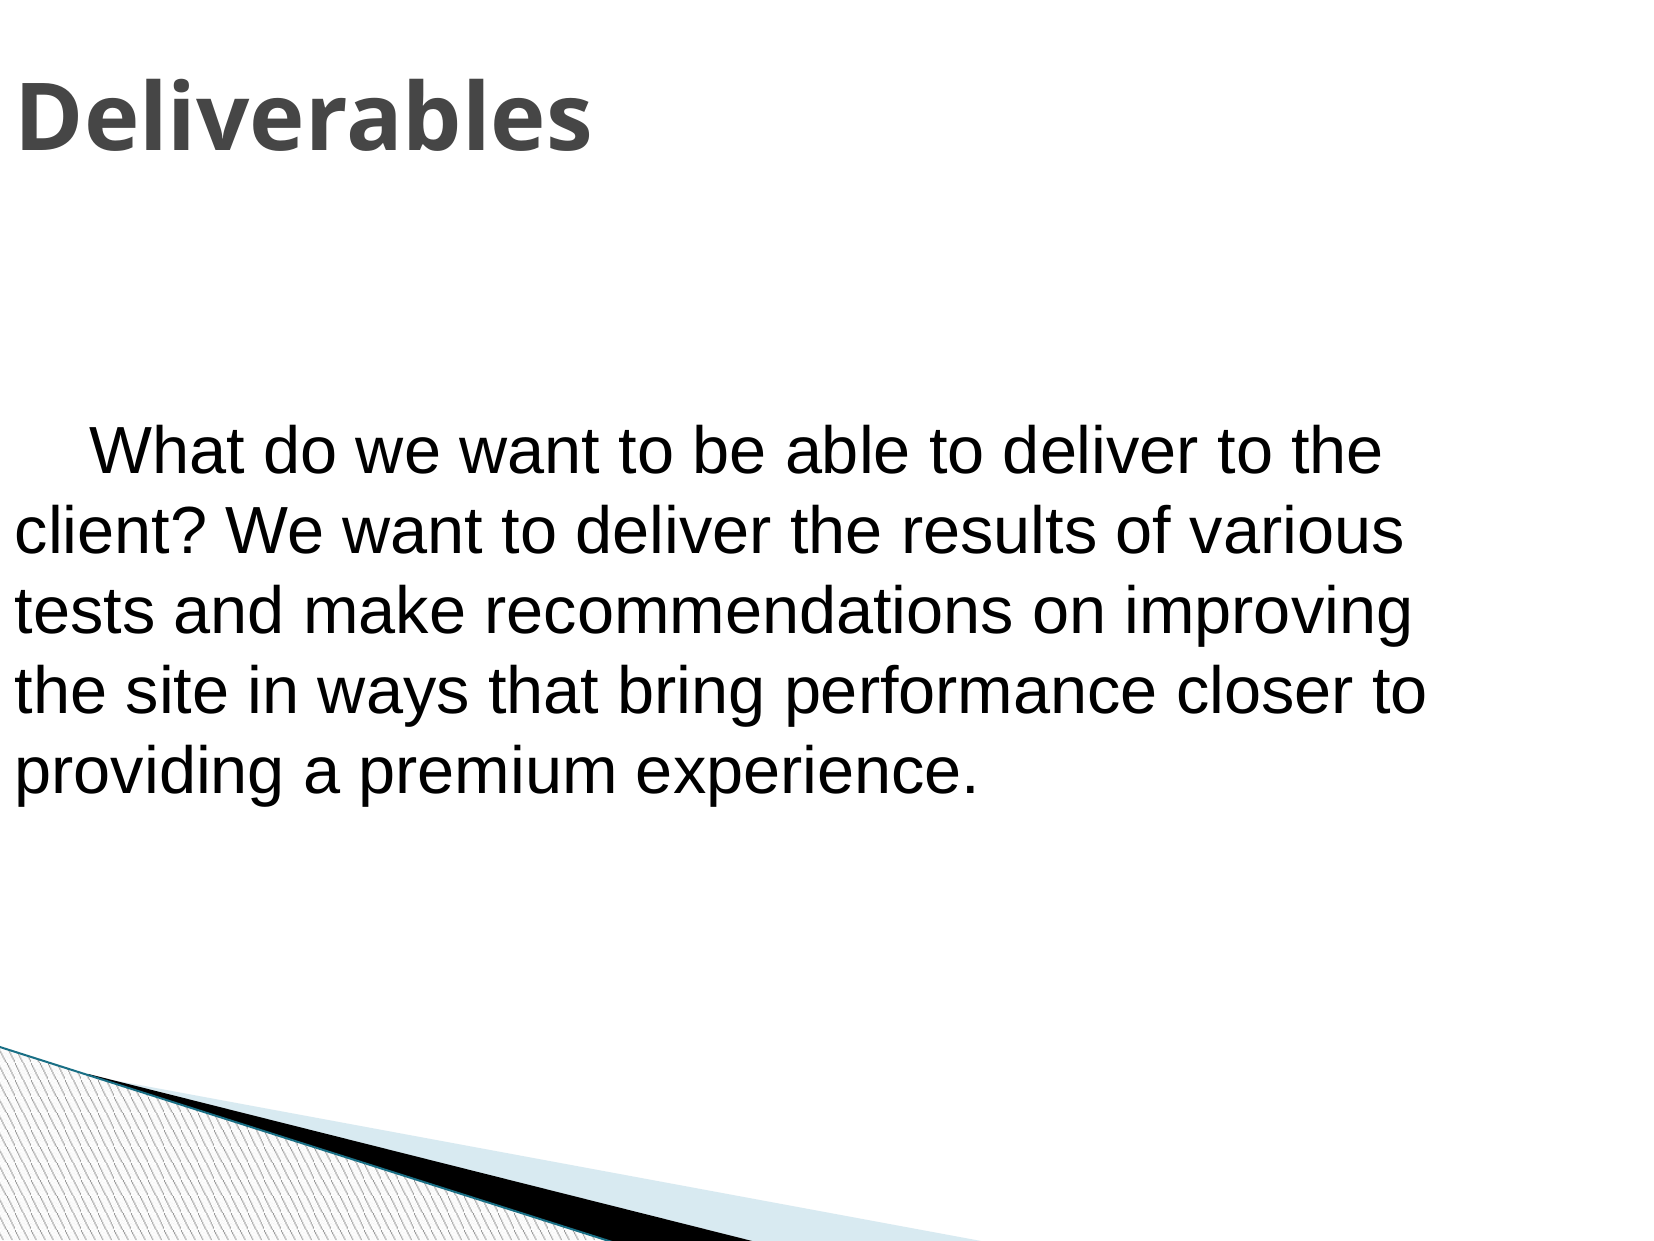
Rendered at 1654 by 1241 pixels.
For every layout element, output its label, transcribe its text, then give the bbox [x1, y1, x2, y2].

list What do we want to be able to deliver to the client? We want to deliver the results of various tests and make recommendations on improving the site in ways that bring performance closer to providing a premium experience. [0, 290, 1489, 1109]
picture [0, 1109, 602, 1241]
title Deliverables [0, 49, 1489, 257]
